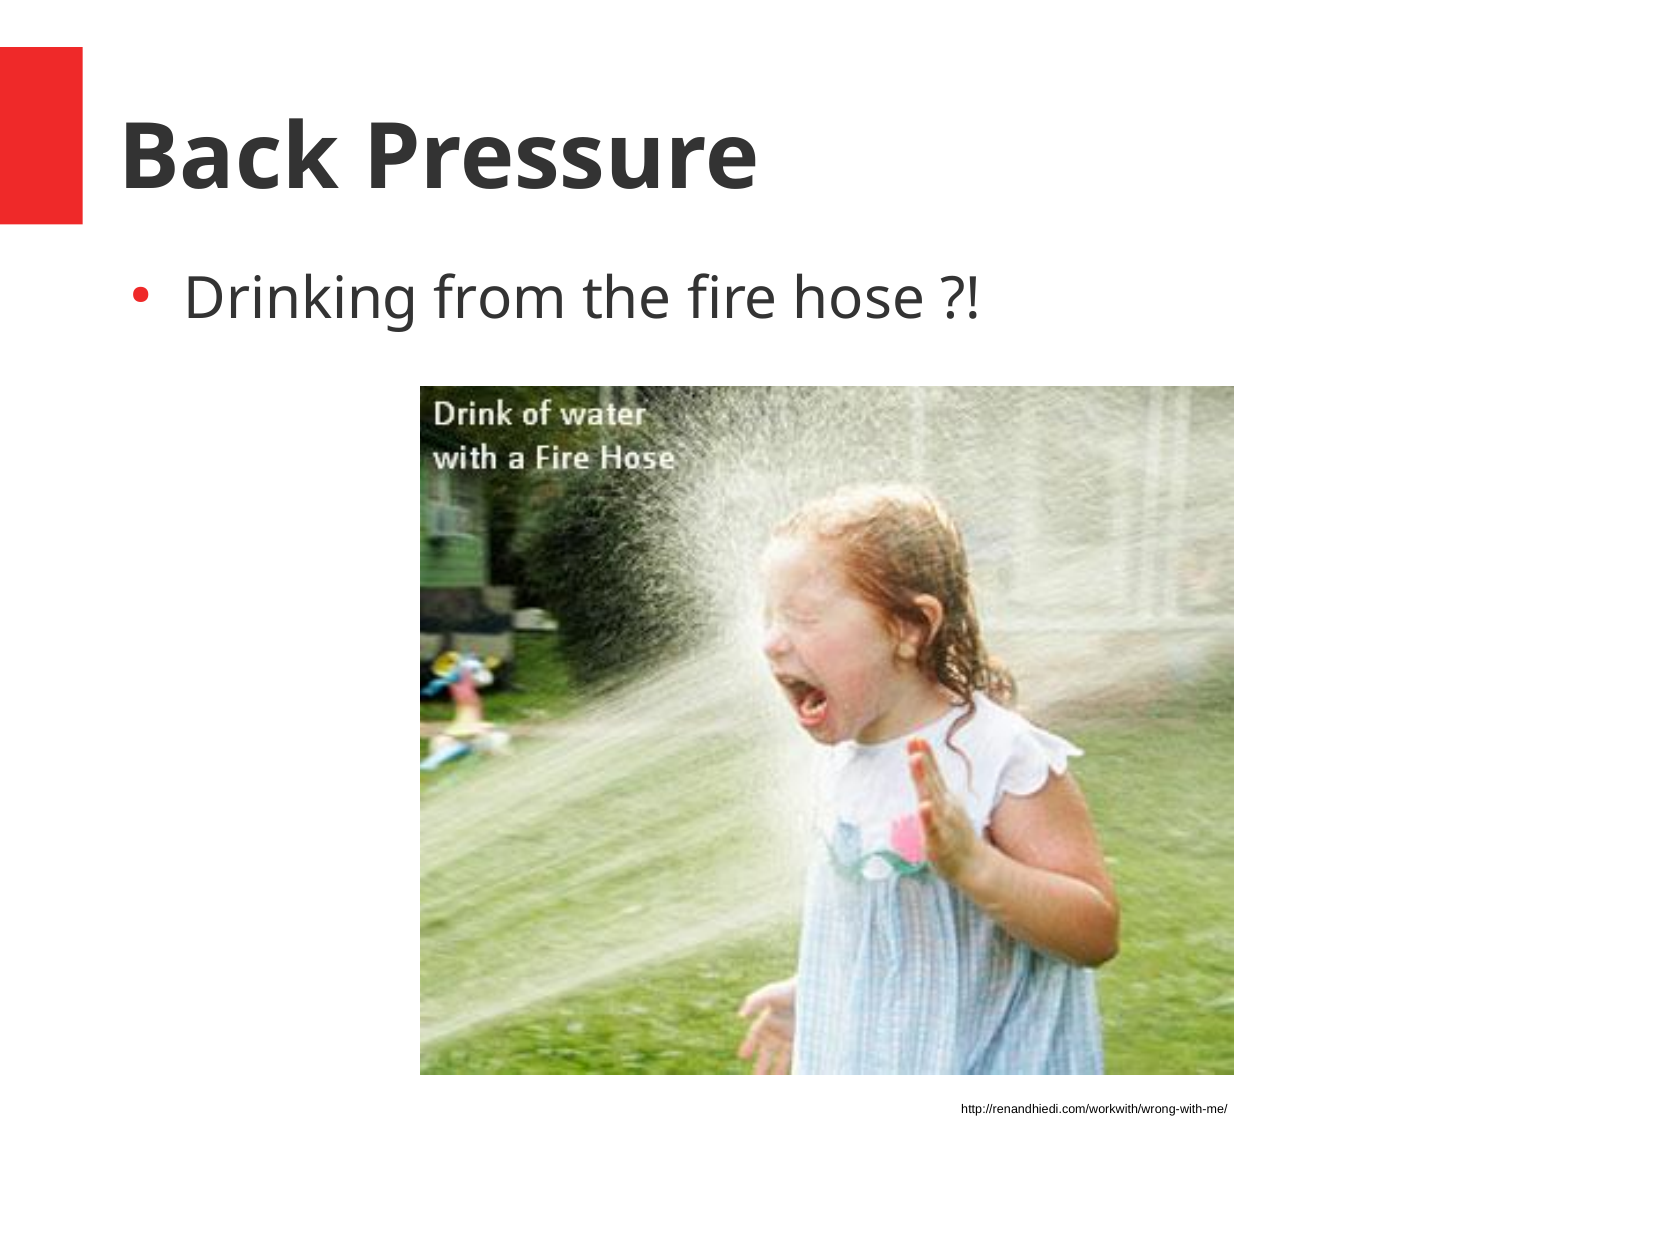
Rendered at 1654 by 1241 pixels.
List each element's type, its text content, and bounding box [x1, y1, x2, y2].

picture [420, 386, 1234, 1076]
text_box http://renandhiedi.com/workwith/wrong-with-me/ [420, 1095, 1243, 1152]
list Drinking from the fire hose ?! [112, 256, 1531, 976]
title Back Pressure [118, 49, 1571, 257]
